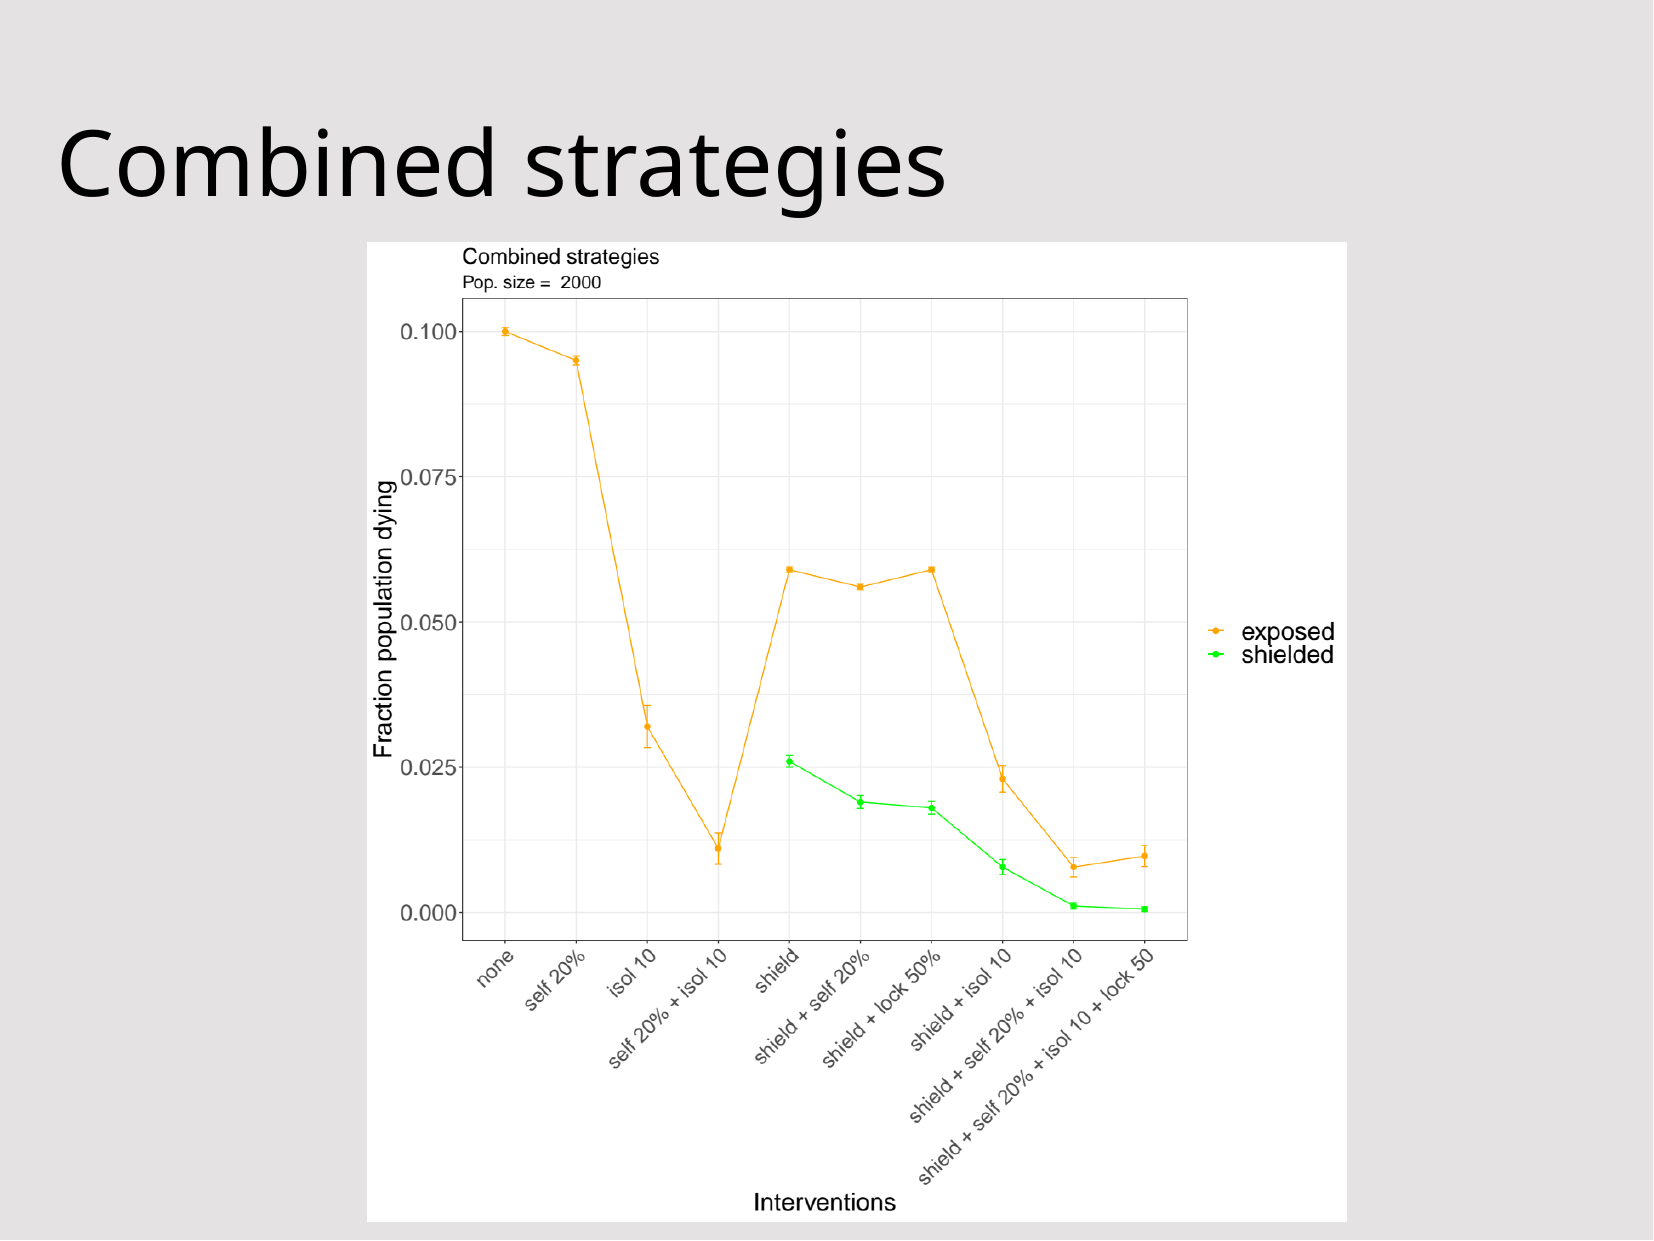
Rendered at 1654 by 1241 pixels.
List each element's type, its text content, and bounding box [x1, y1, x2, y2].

text_box Combined strategies [41, 90, 1601, 240]
picture [367, 242, 1347, 1222]
